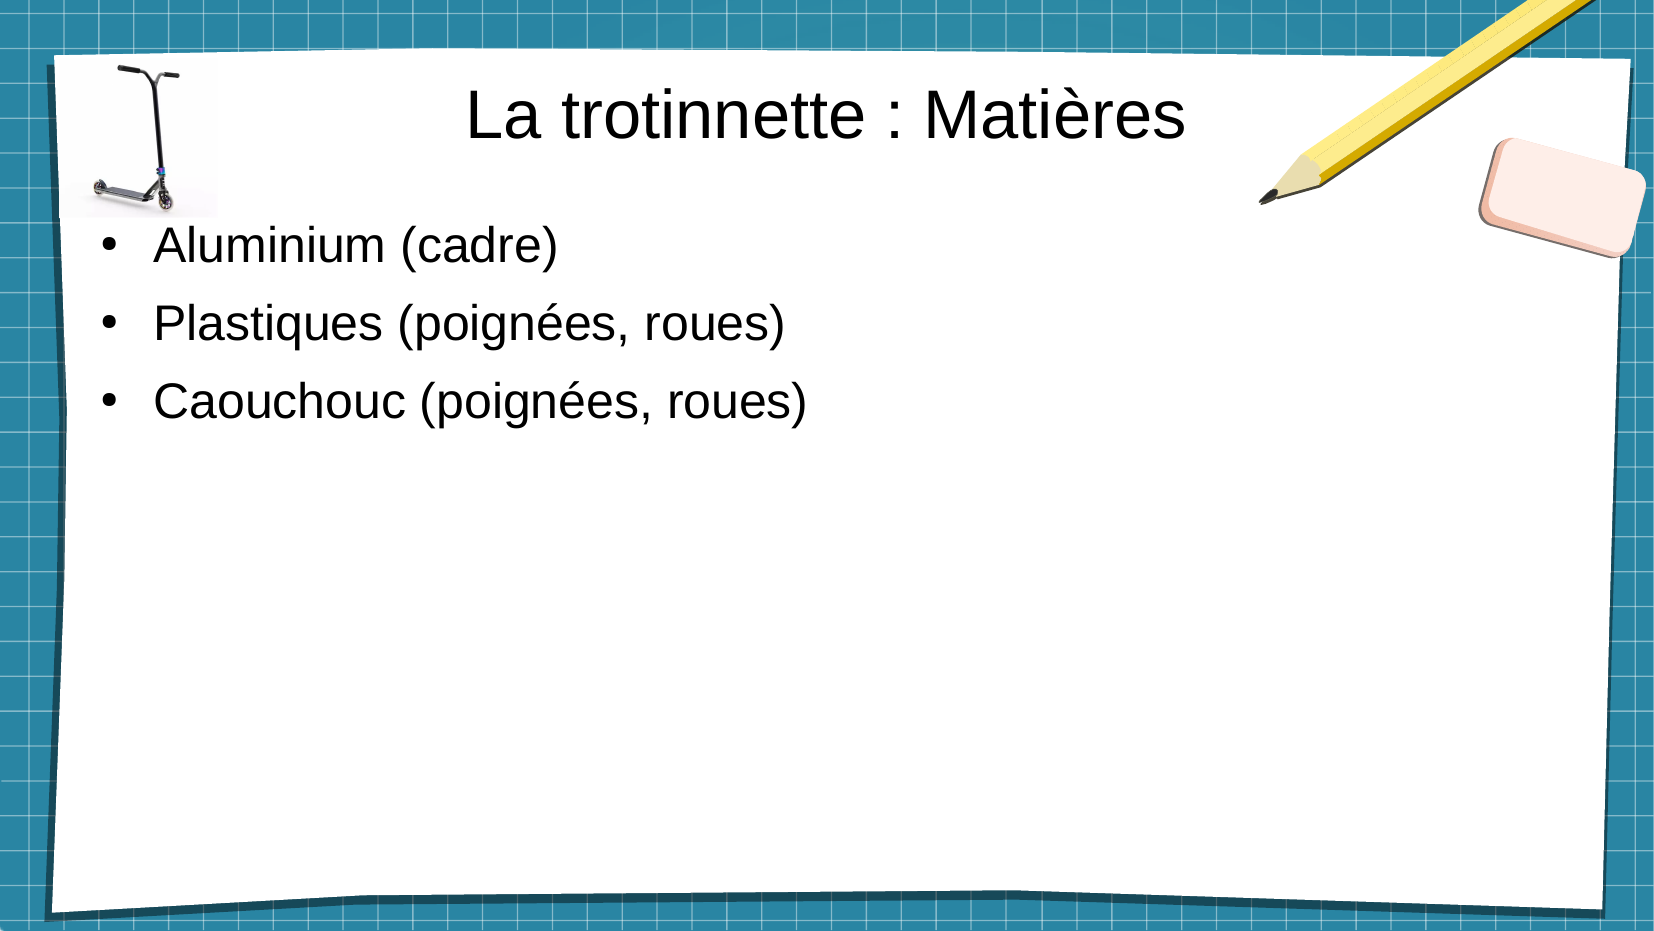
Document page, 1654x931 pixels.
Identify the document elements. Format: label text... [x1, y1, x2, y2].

list Aluminium (cadre) Plastiques (poignées, roues) Caouchouc (poignées, roues) [82, 217, 1571, 758]
picture [59, 58, 218, 218]
title La trotinnette : Matières [82, 37, 1571, 193]
